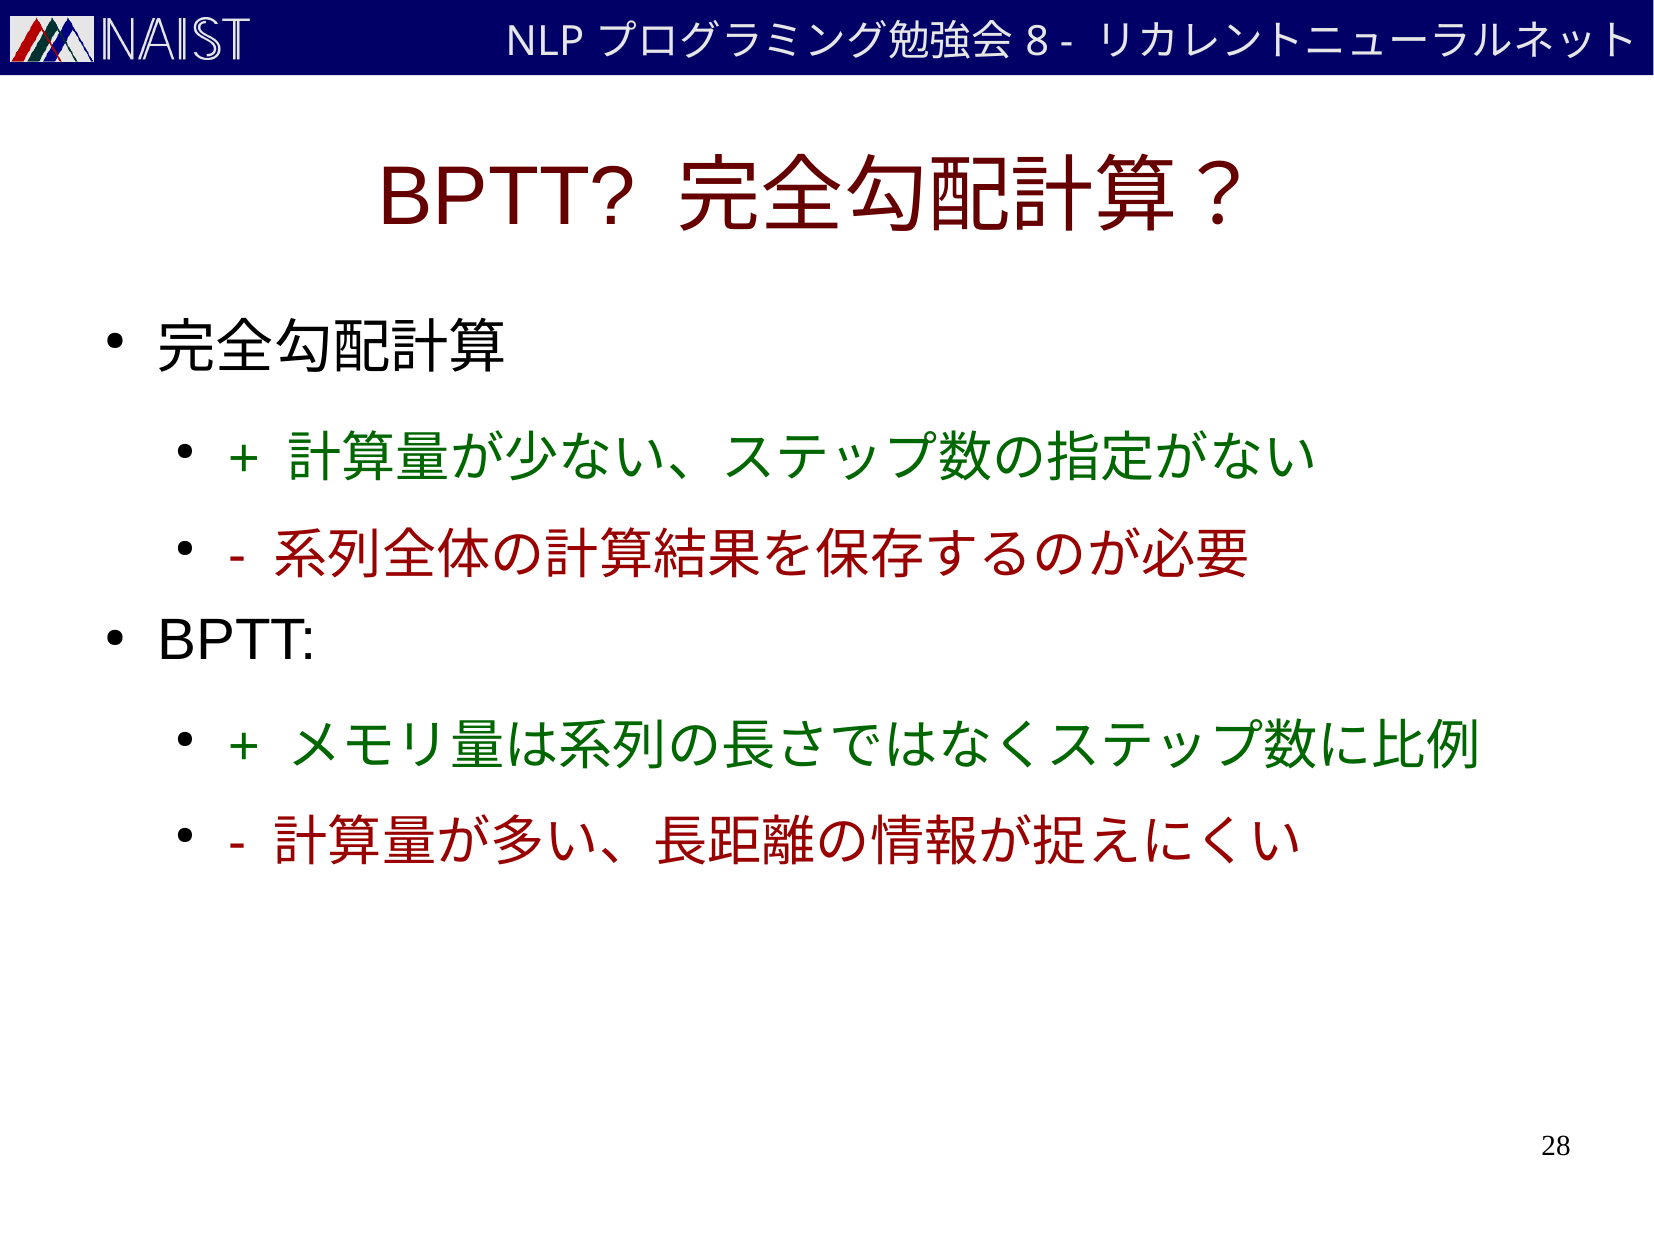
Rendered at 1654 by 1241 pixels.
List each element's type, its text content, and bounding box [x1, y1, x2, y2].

list 完全勾配計算 + 計算量が少ない、ステップ数の指定がない - 系列全体の計算結果を保存するのが必要 BPTT: + メモリ量は系列の長さではなくステップ数に比例 - 計算量が多い、長距離の情報が捉えにくい [86, 300, 1576, 1020]
picture [10, 16, 94, 62]
title BPTT? 完全勾配計算？ [75, 92, 1564, 285]
picture [102, 17, 251, 60]
